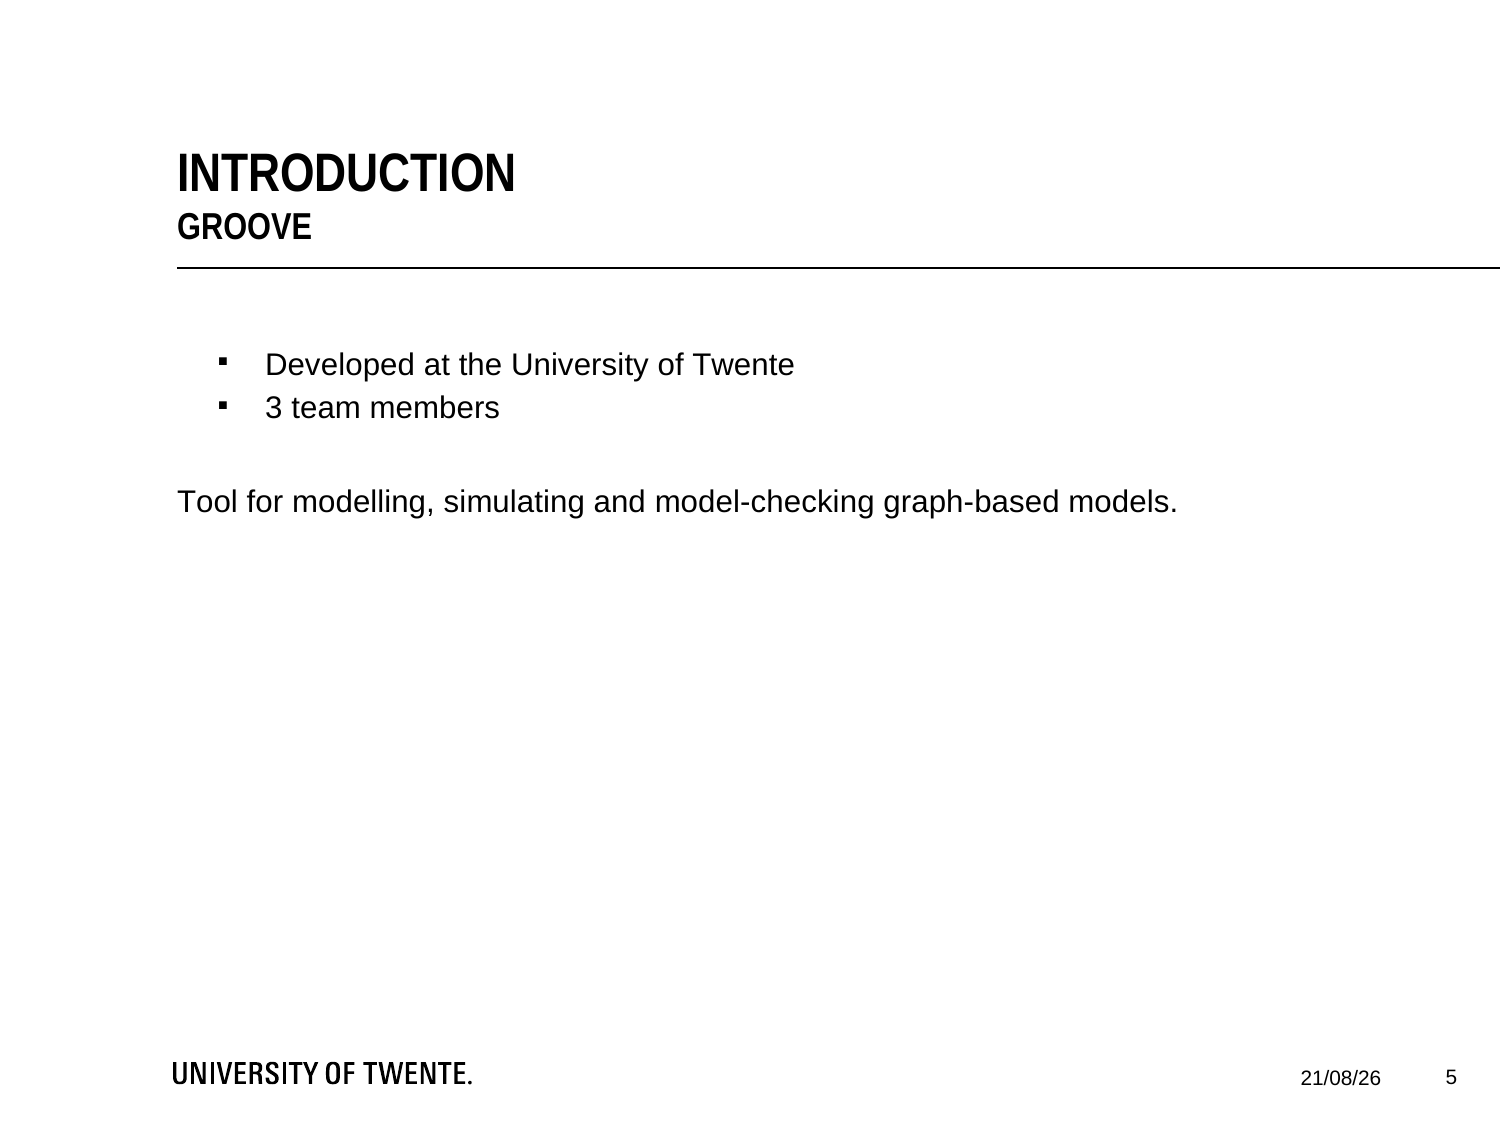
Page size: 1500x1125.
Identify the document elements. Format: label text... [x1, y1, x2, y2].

text_box <number> [1395, 1049, 1458, 1125]
title INTRODUCTION GROOVE [177, 59, 1458, 248]
list Developed at the University of Twente 3 team members Tool for modelling, simulating and model-checking graph-based models. [177, 336, 1457, 921]
text_box 21/05/12 [1242, 1050, 1395, 1125]
